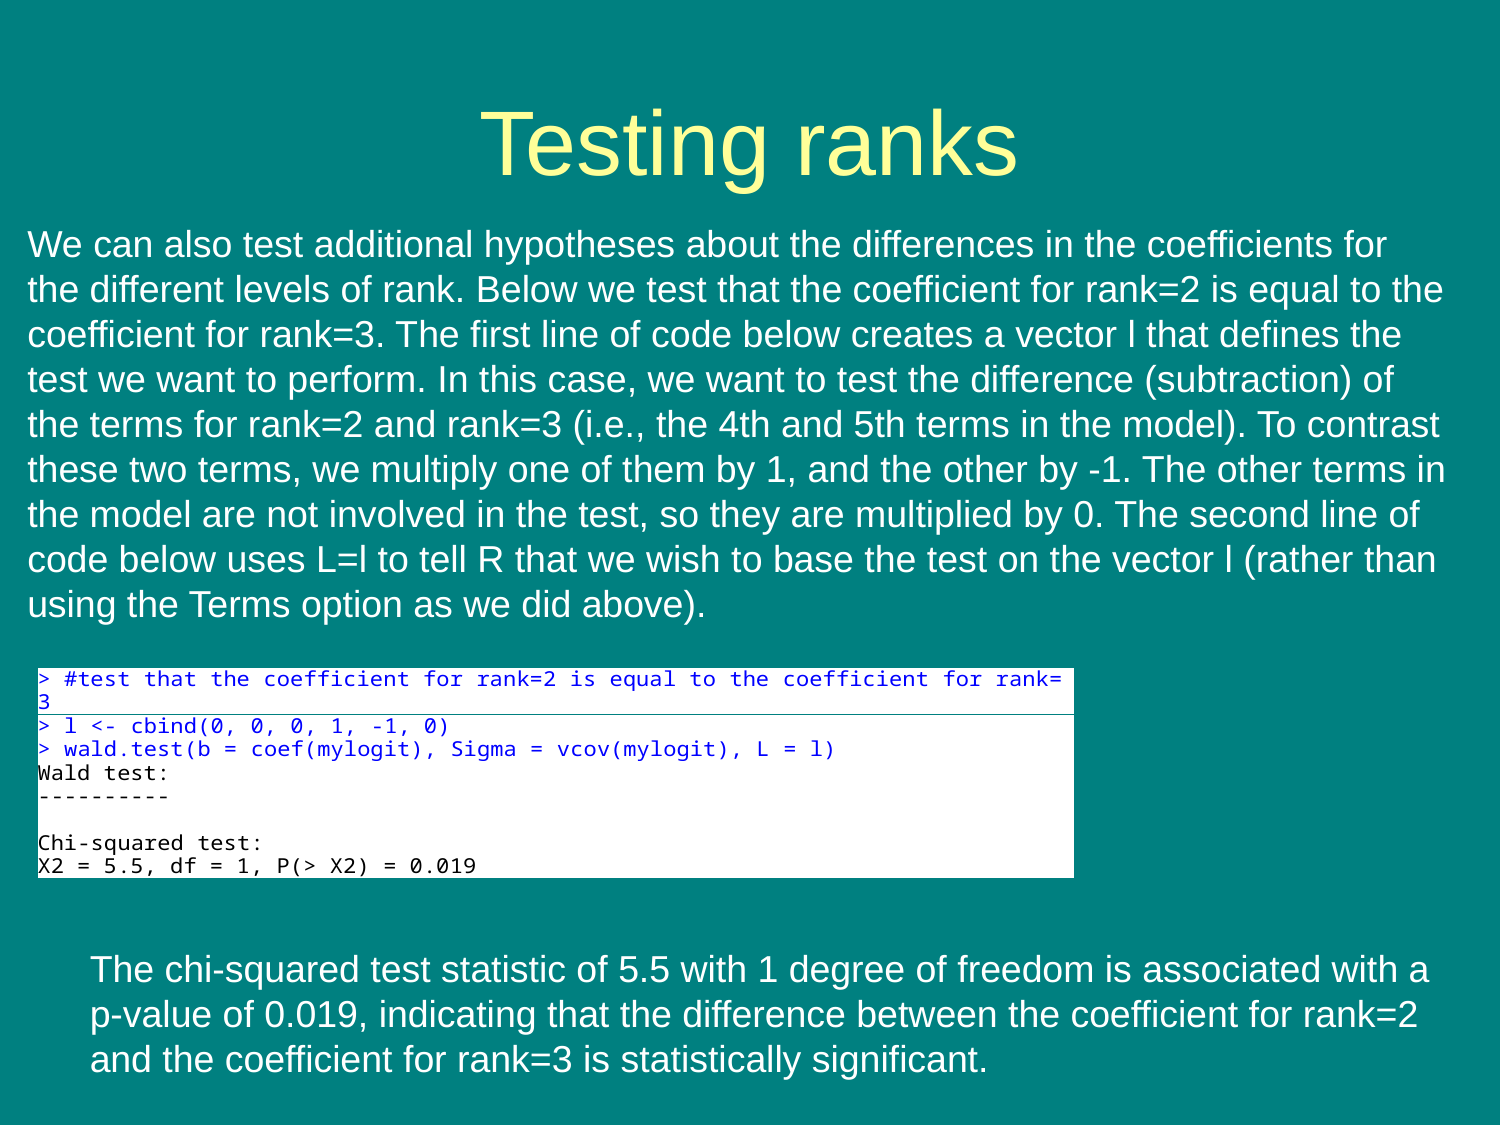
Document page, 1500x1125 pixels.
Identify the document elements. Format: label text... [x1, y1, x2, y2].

text_box We can also test additional hypotheses about the differences in the coefficients for the different levels of rank. Below we test that the coefficient for rank=2 is equal to the coefficient for rank=3. The first line of code below creates a vector l that defines the test we want to perform. In this case, we want to test the difference (subtraction) of the terms for rank=2 and rank=3 (i.e., the 4th and 5th terms in the model). To contrast these two terms, we multiply one of them by 1, and the other by -1. The other terms in the model are not involved in the test, so they are multiplied by 0. The second line of code below uses L=l to tell R that we wish to base the test on the vector l (rather than using the Terms option as we did above). [12, 212, 1463, 633]
text_box The chi-squared test statistic of 5.5 with 1 degree of freedom is associated with a p-value of 0.019, indicating that the difference between the coefficient for rank=2 and the coefficient for rank=3 is statistically significant. [75, 937, 1450, 1088]
picture [37, 667, 1075, 879]
title Testing ranks [75, 45, 1425, 212]
